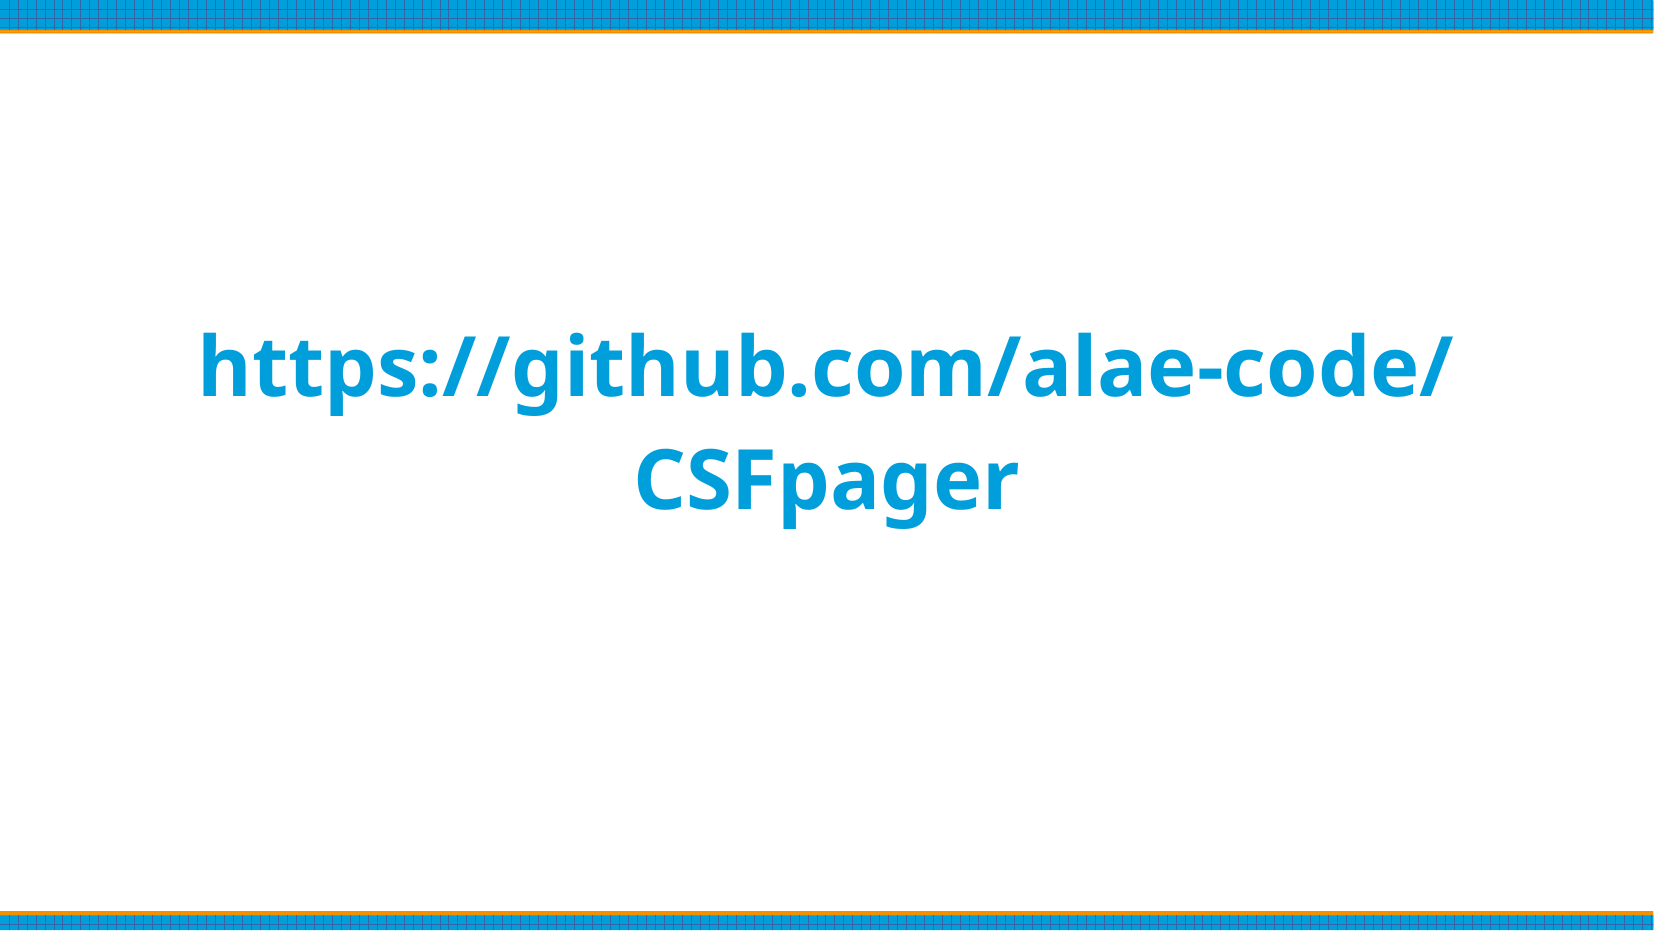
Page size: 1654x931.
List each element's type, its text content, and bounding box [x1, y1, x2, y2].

subtitle https://github.com/alae-code/CSFpager [88, 44, 1565, 798]
